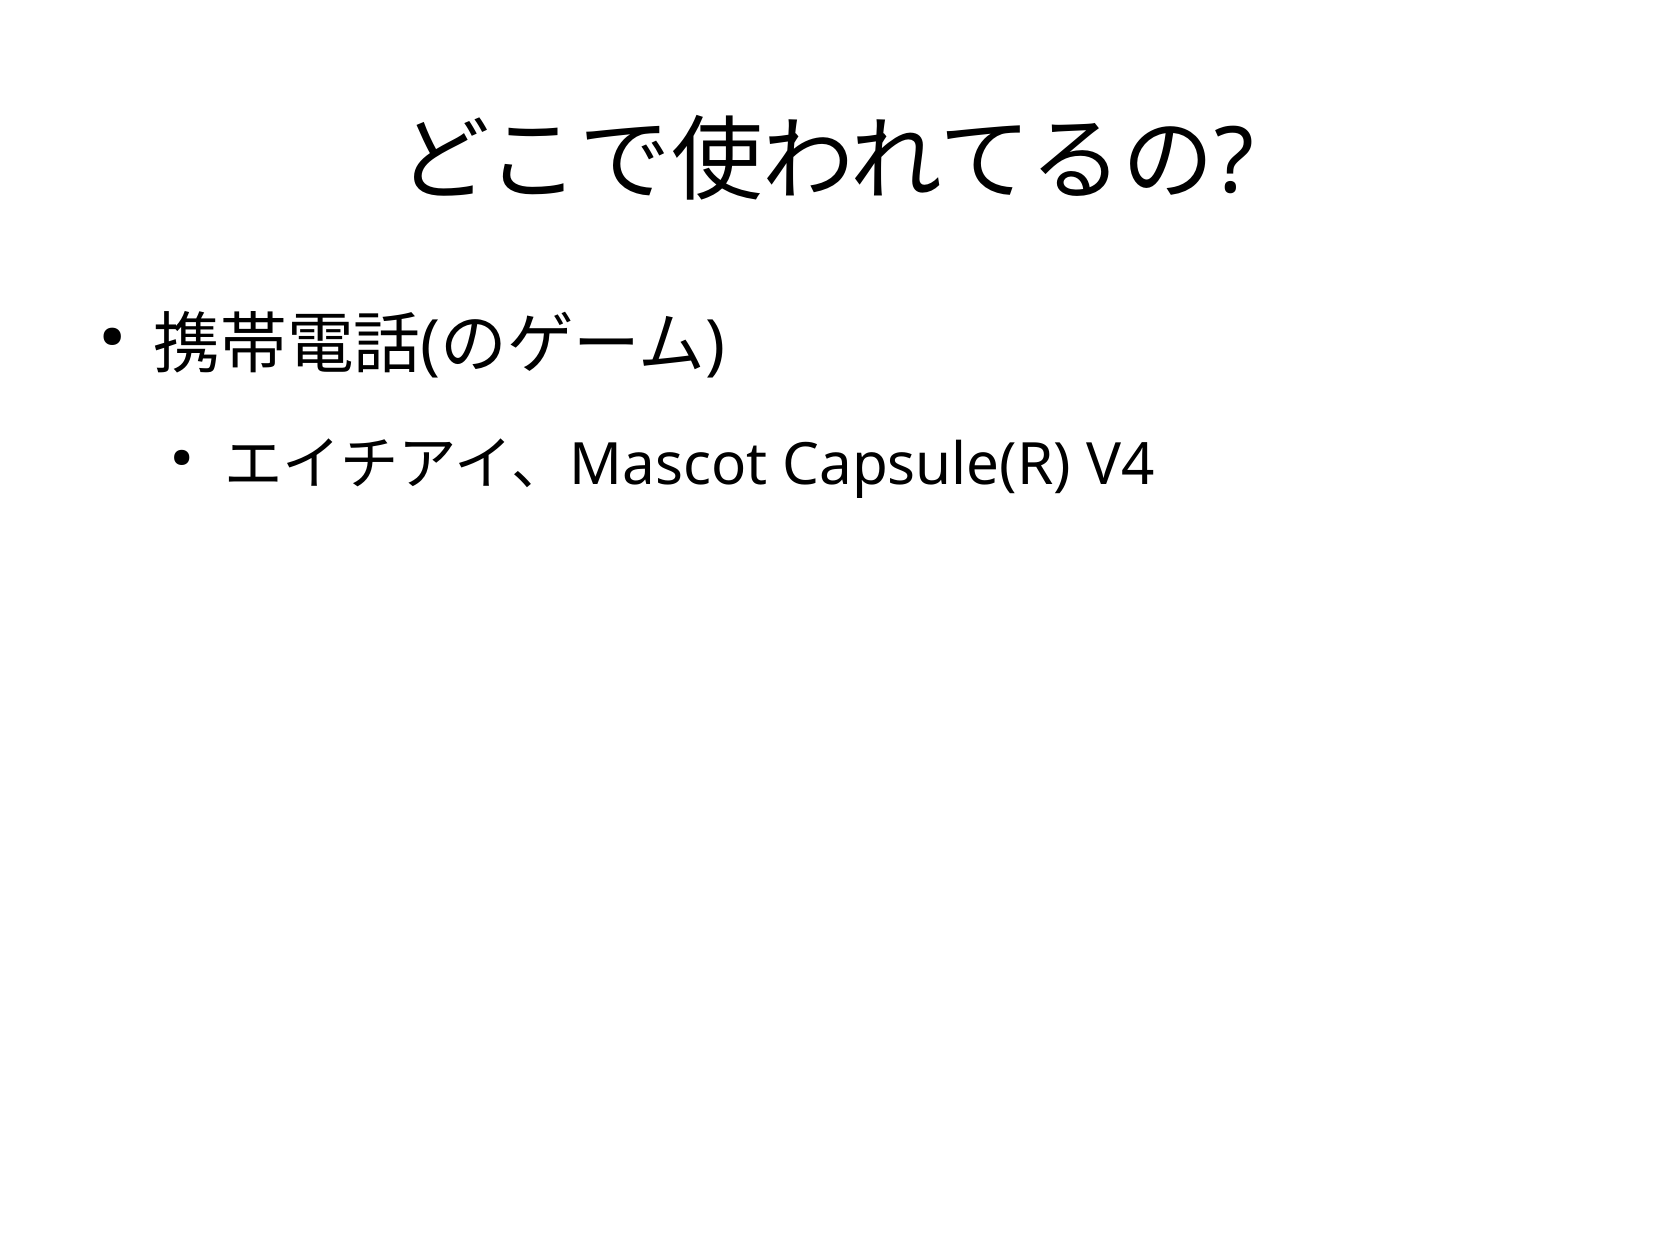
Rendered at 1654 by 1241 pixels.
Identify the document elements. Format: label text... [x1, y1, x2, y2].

title どこで使われてるの? [82, 57, 1571, 248]
list 携帯電話(のゲーム) エイチアイ、Mascot Capsule(R) V4 [82, 290, 1571, 1109]
